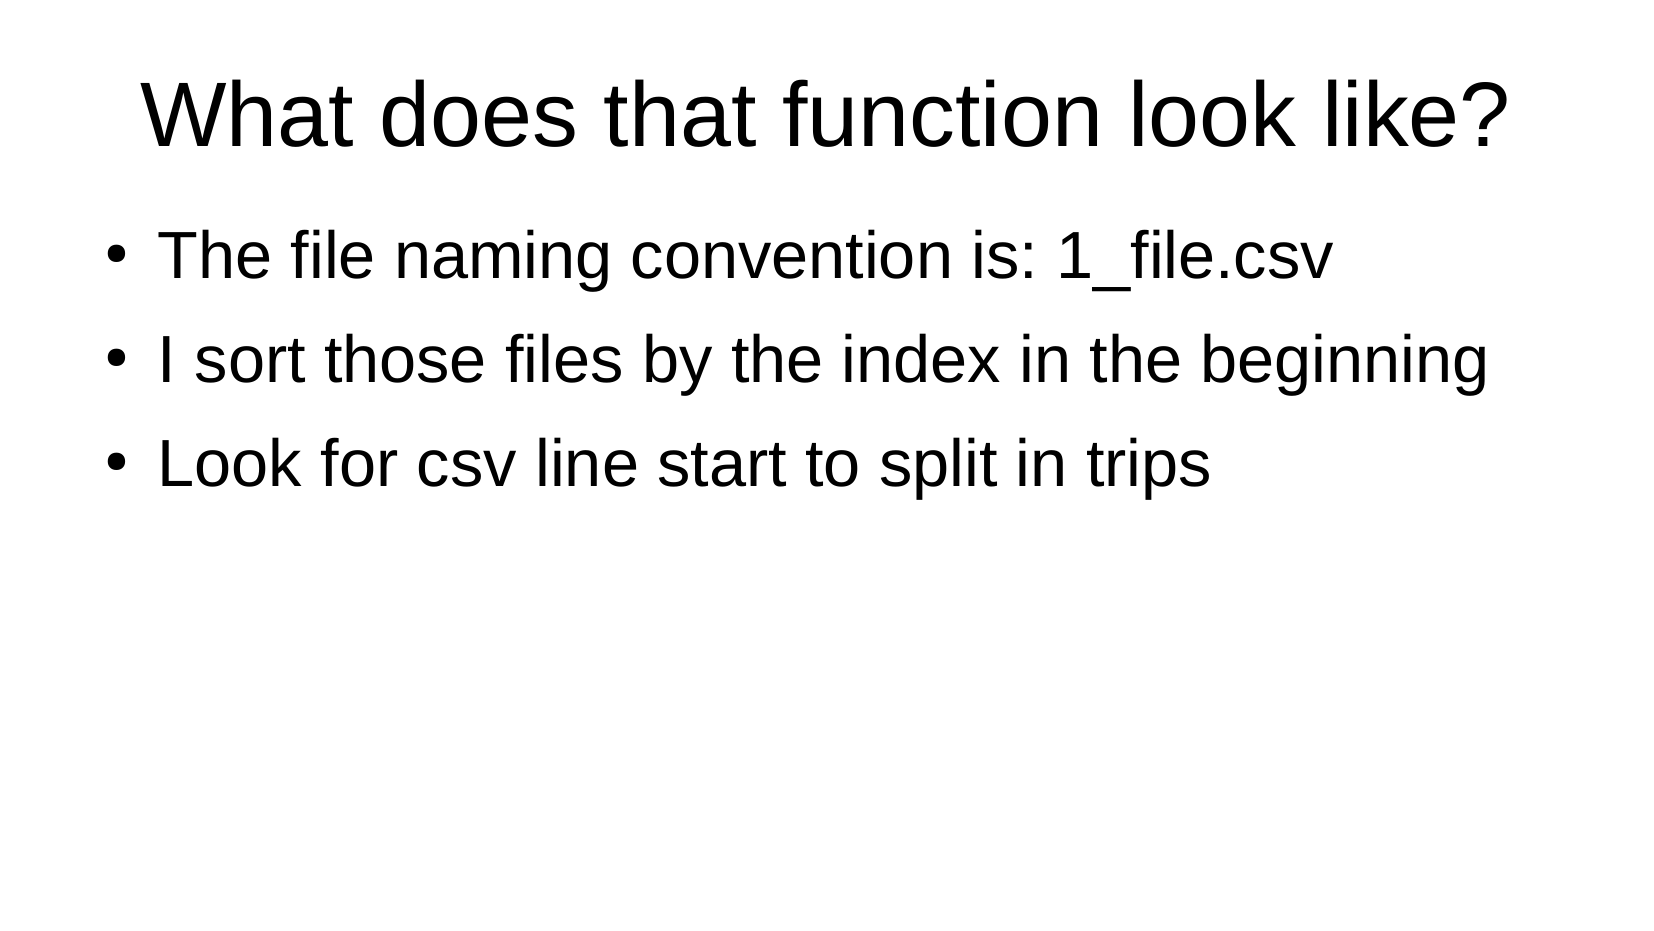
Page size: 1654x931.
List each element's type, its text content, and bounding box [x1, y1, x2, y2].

title What does that function look like? [82, 37, 1571, 193]
list The file naming convention is: 1_file.csv I sort those files by the index in the beginning Look for csv line start to split in trips [86, 217, 1576, 758]
